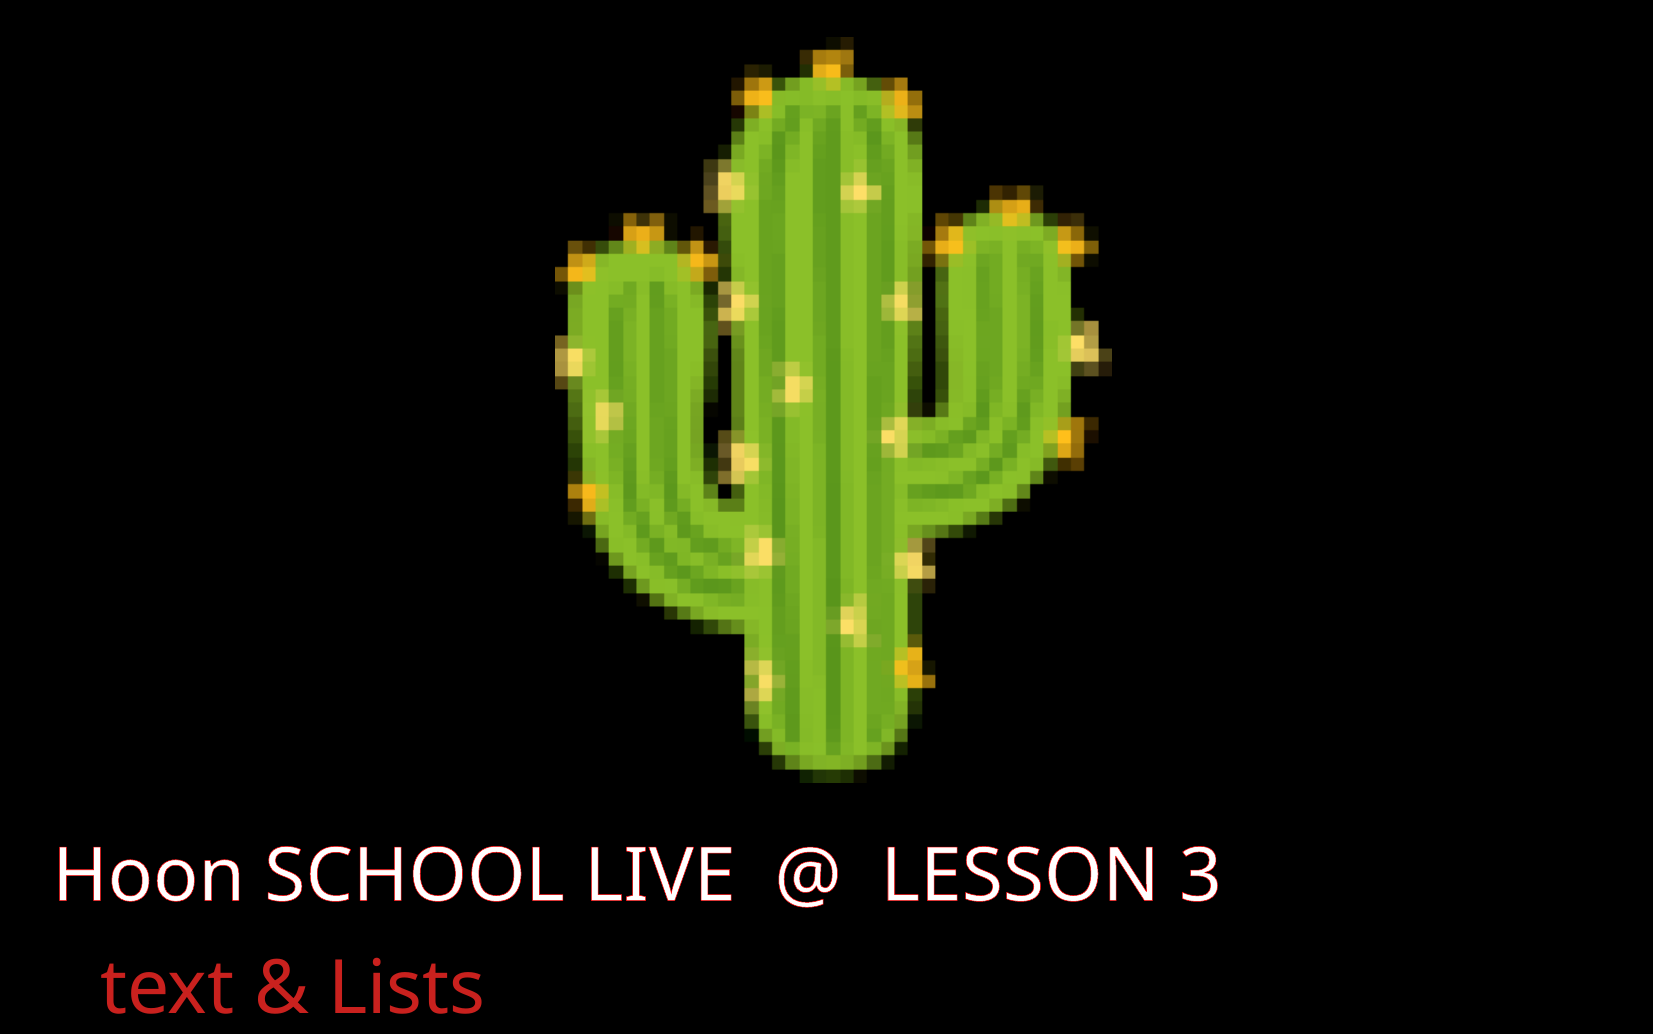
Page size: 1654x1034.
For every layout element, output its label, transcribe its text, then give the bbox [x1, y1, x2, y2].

text_box Atext & Lists [37, 926, 1555, 1017]
text_box Hoon SCHOOL LIVE @ LESSON 3 [37, 812, 1613, 903]
picture [555, 37, 1112, 783]
